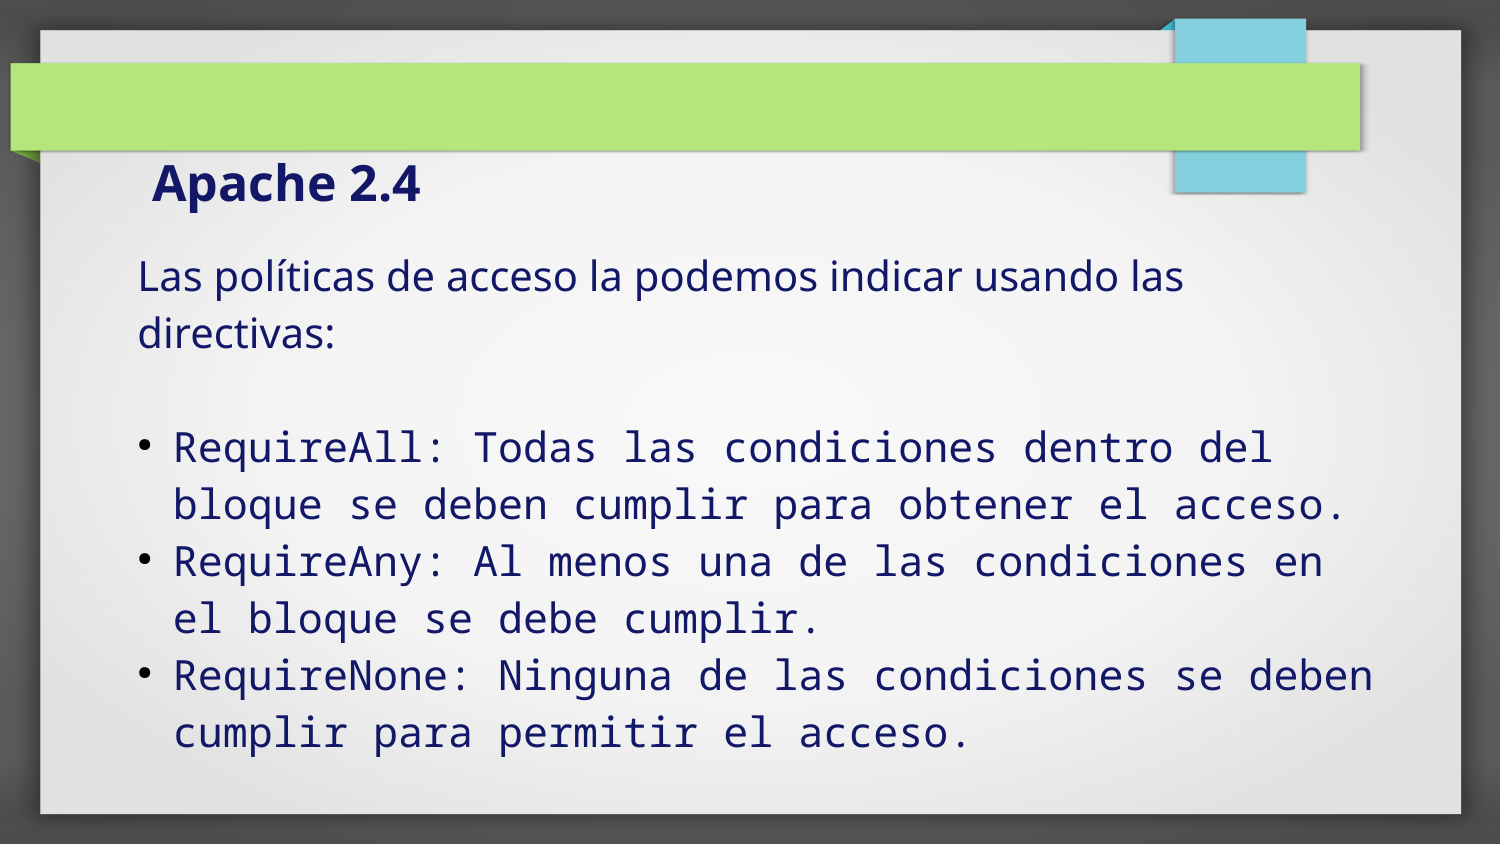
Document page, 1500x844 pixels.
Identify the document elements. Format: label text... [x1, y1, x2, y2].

picture [0, 0, 1500, 844]
title Apache 2.4 [137, 146, 1011, 227]
text_box Las políticas de acceso la podemos indicar usando las directivas: RequireAll: Todas las condiciones dentro del bloque se deben cumplir para obtener el acceso. RequireAny: Al menos una de las condiciones en el bloque se debe cumplir. RequireNone: Ninguna de las condiciones se deben cumplir para permitir el acceso. [137, 246, 1394, 844]
